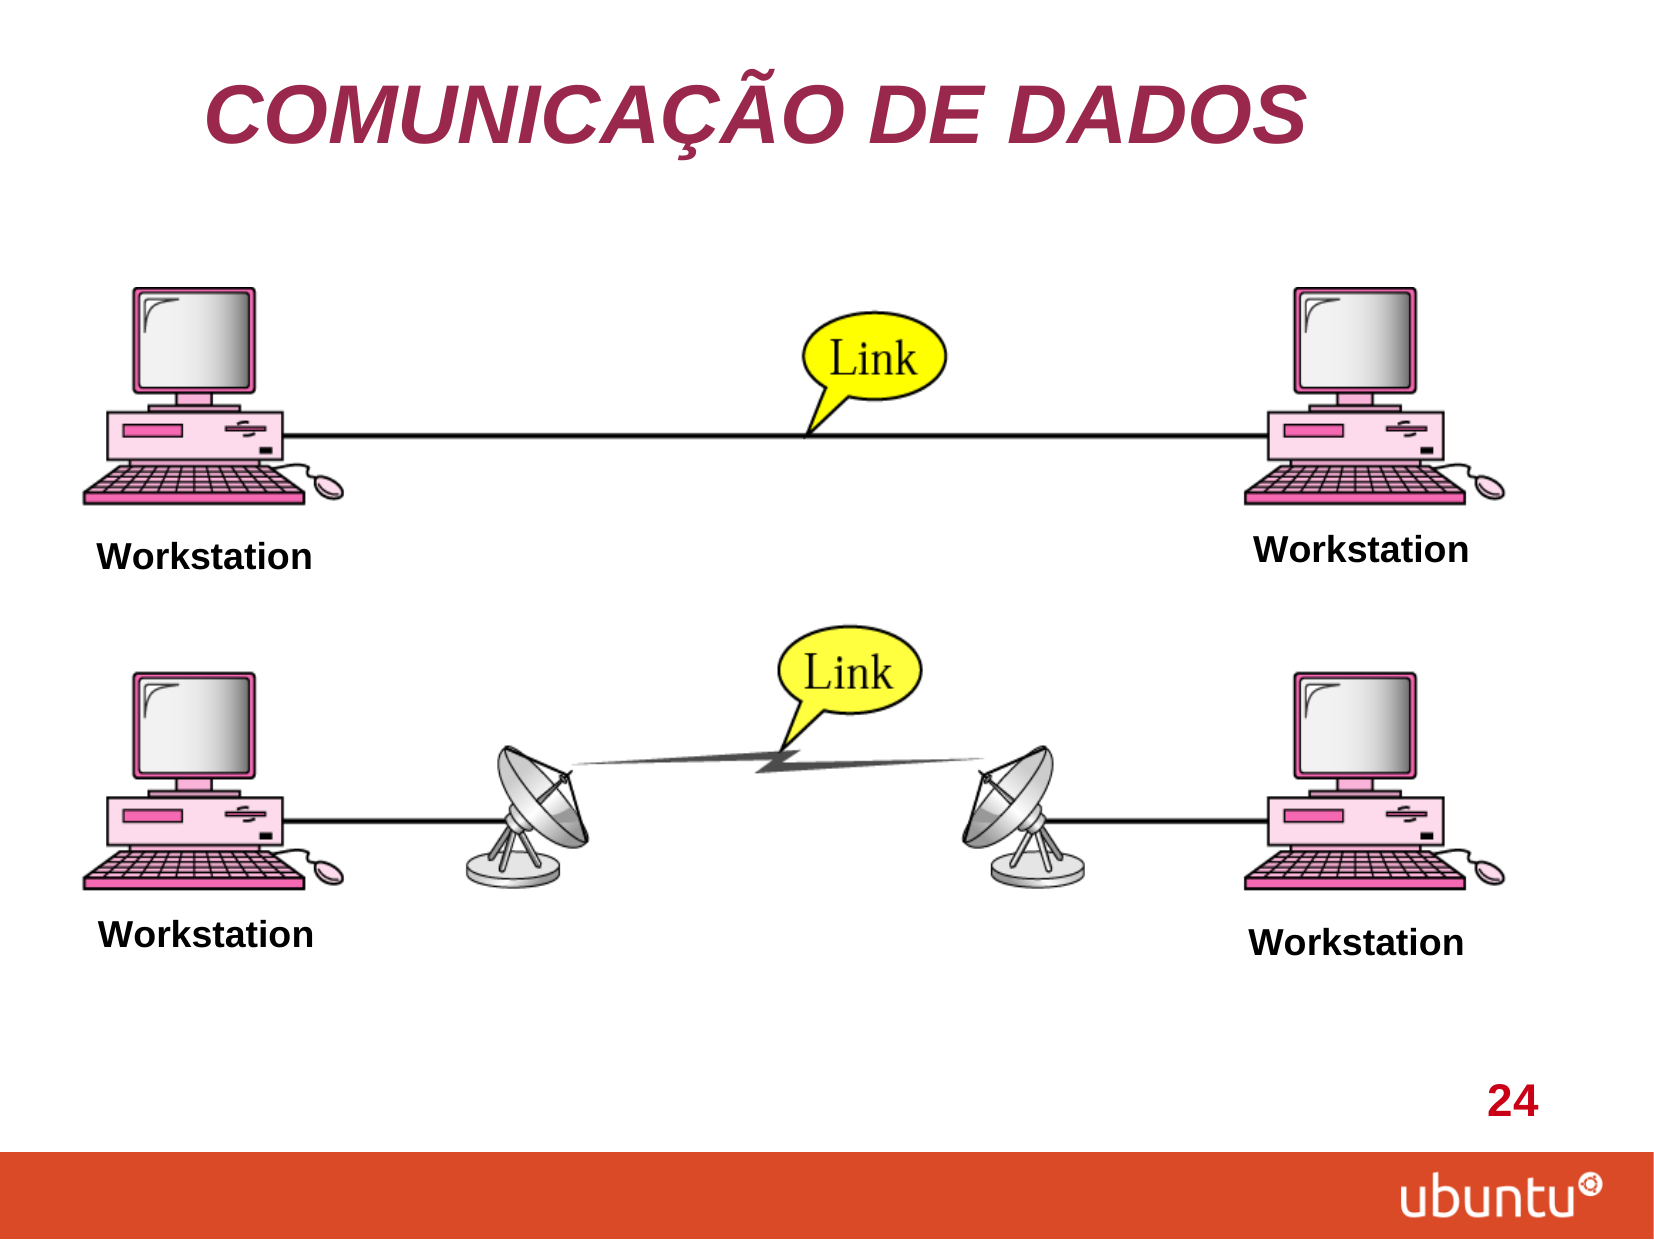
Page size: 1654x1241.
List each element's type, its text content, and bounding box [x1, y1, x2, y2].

title COMUNICAÇÃO DE DADOS [11, 7, 1500, 200]
picture [0, 1152, 1654, 1239]
text_box Workstation [71, 513, 339, 585]
text_box Workstation [62, 518, 330, 590]
text_box <number> [1473, 1063, 1654, 1134]
text_box Workstation [1223, 899, 1491, 972]
text_box Workstation [1227, 506, 1496, 578]
text_box Workstation [72, 891, 340, 963]
picture [78, 287, 1506, 966]
